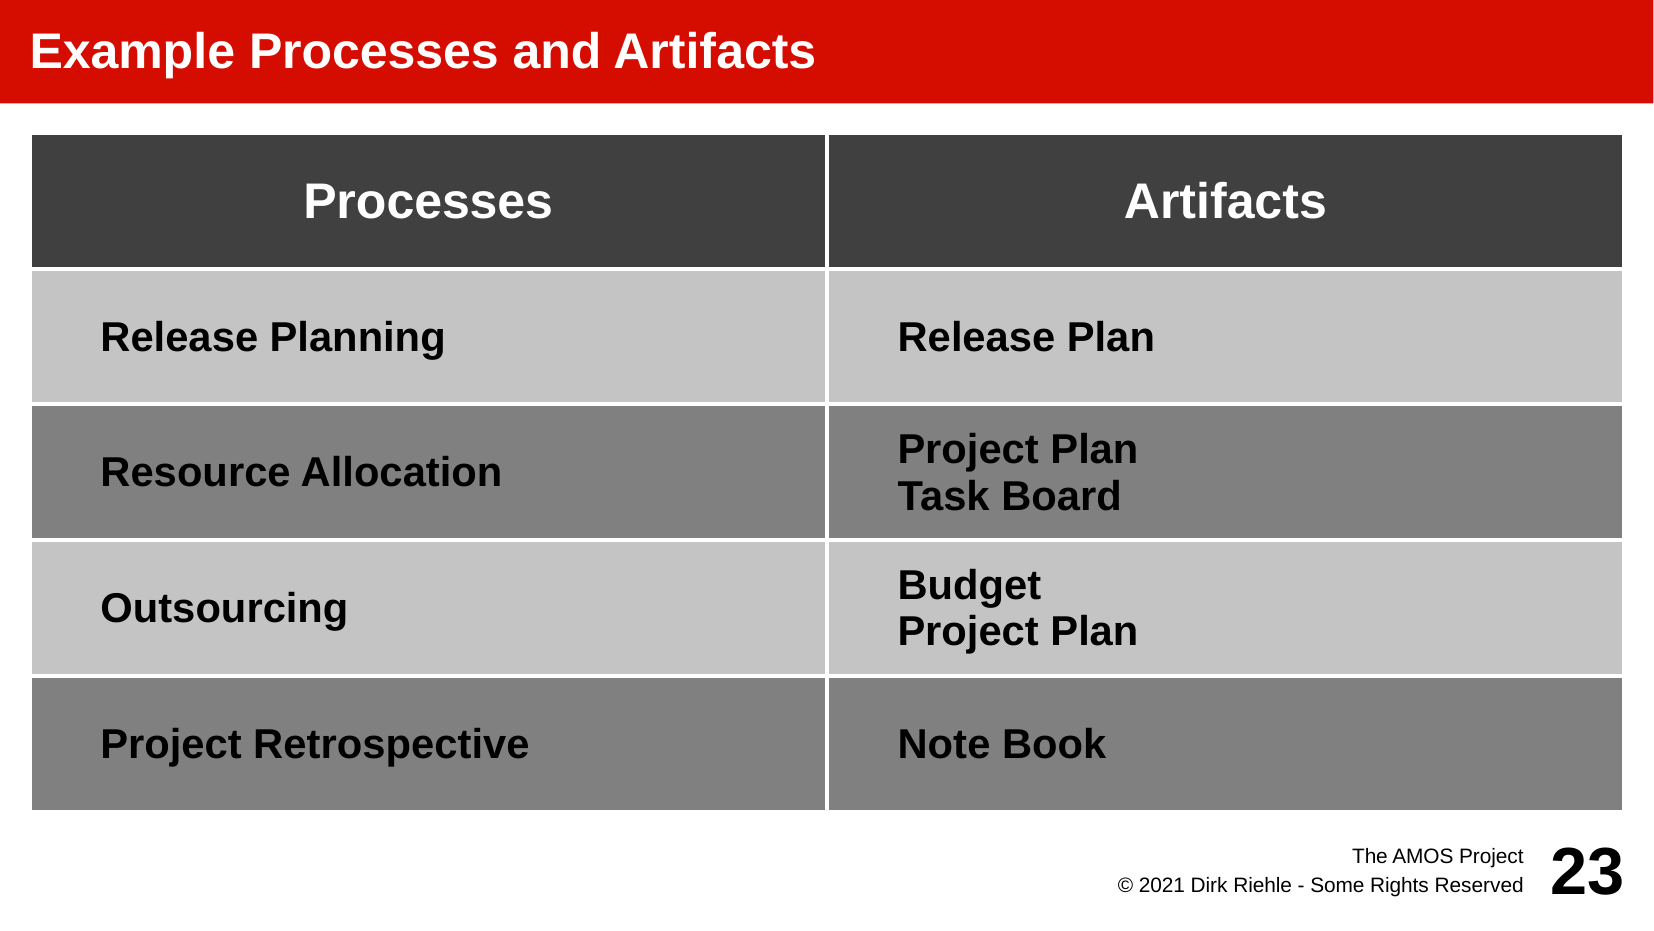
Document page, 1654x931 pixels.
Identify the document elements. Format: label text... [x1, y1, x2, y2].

table_cell Resource Allocation [32, 406, 825, 538]
table_cell Budget Project Plan [829, 542, 1622, 674]
table_cell Release Planning [32, 271, 825, 402]
table_cell Note Book [829, 678, 1622, 810]
table_cell Release Plan [829, 271, 1622, 402]
table_cell Project Retrospective [32, 678, 825, 810]
table_header Processes [32, 135, 825, 267]
title Example Processes and Artifacts [0, 0, 1654, 104]
table_header Artifacts [829, 135, 1622, 267]
table_cell Project Plan Task Board [829, 406, 1622, 538]
table_cell Outsourcing [32, 542, 825, 674]
